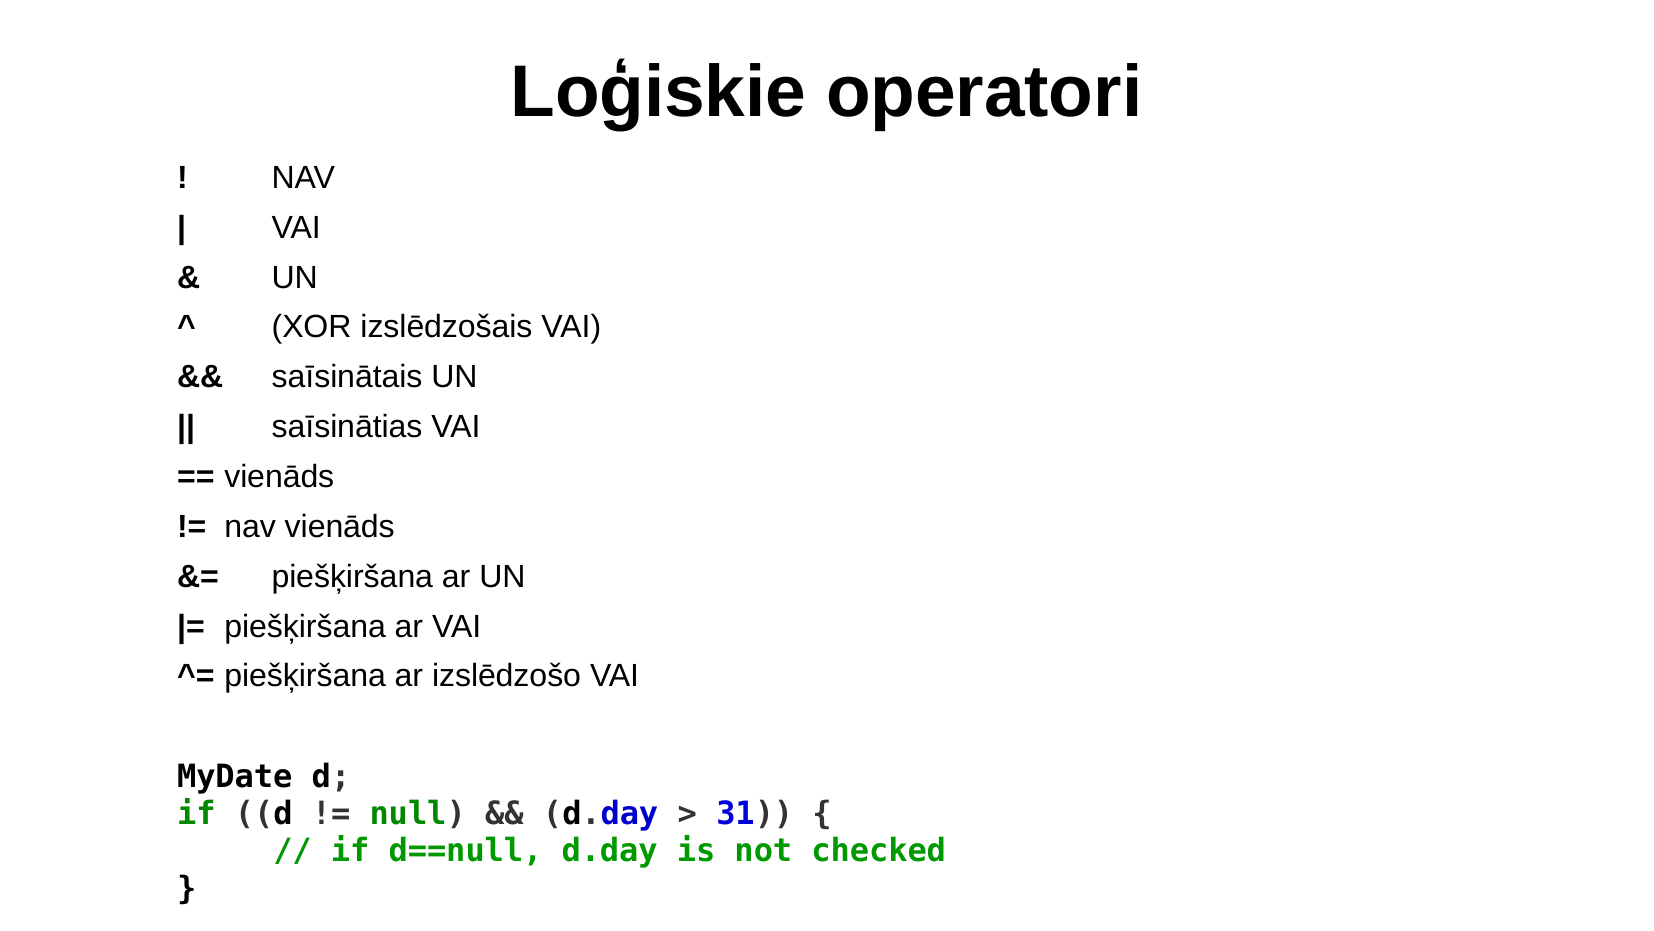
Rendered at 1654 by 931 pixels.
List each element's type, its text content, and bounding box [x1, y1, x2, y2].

list ! NAV | VAI & UN ^ (XOR izslēdzošais VAI) && saīsinātais UN || saīsinātias VAI == vienāds != nav vienāds &= piešķiršana ar UN |= piešķiršana ar VAI ^= piešķiršana ar izslēdzošo VAI MyDate d; if ((d != null) && (d.day > 31)) { // if d==null, d.day is not checked } [177, 159, 1619, 913]
title Loģiskie operatori [82, 37, 1571, 147]
